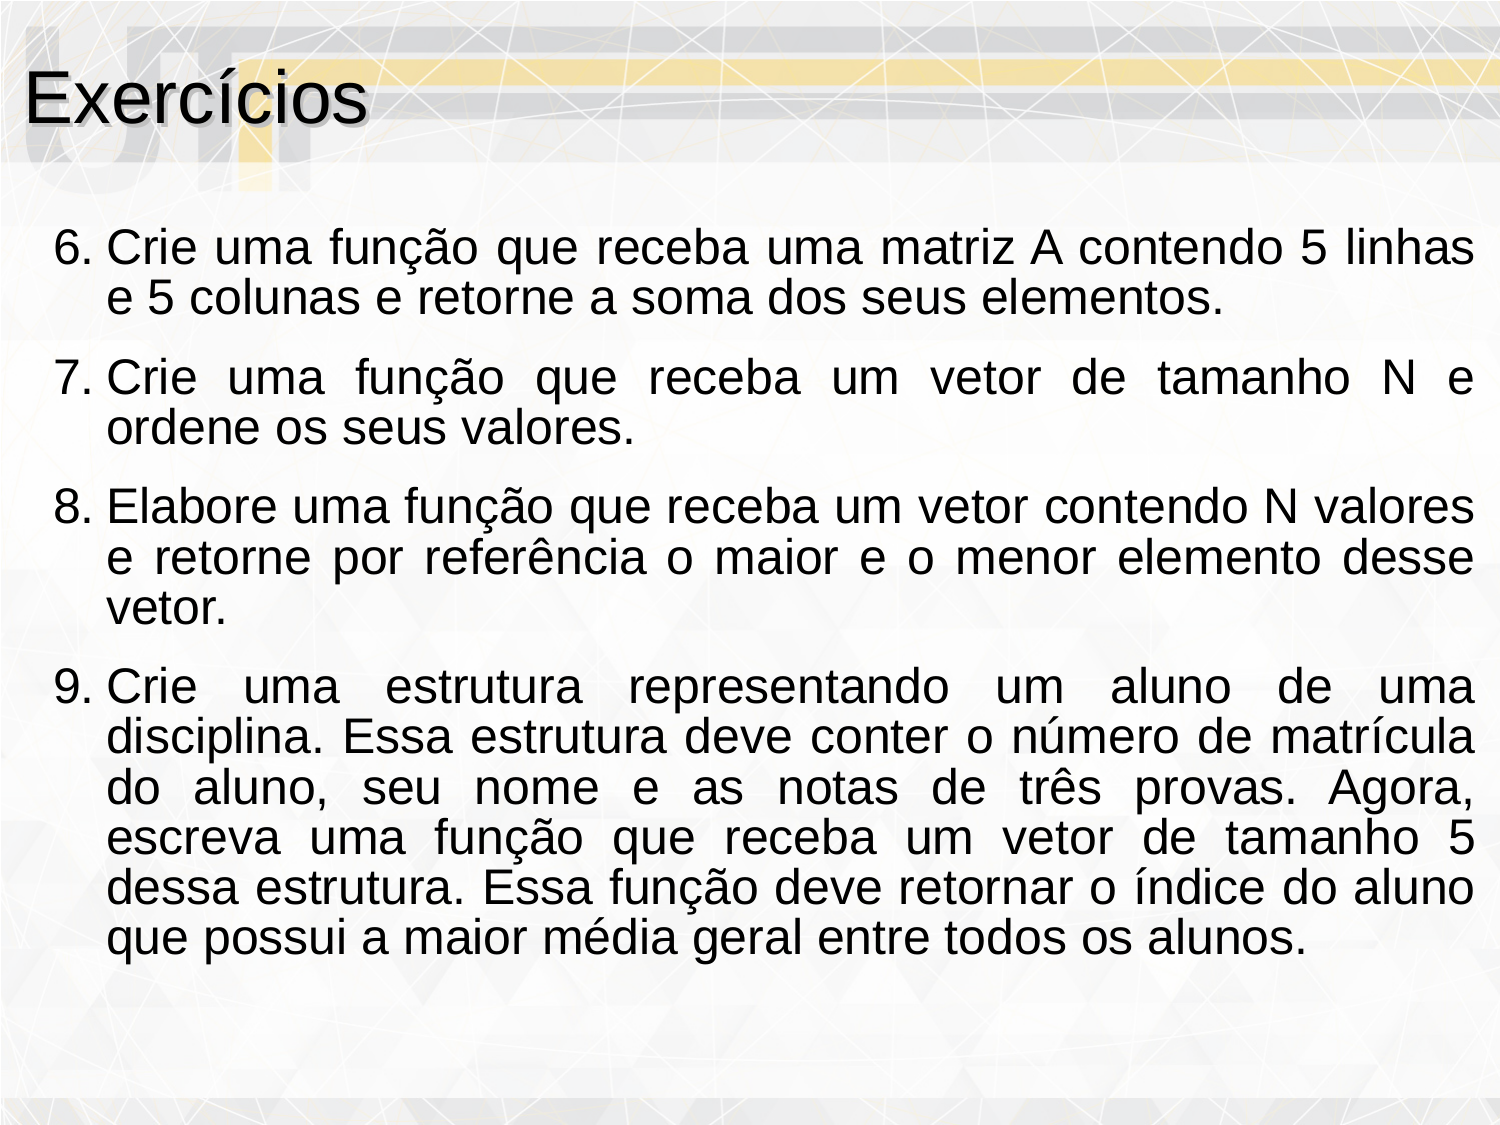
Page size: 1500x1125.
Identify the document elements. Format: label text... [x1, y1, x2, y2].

title Exercícios [23, 18, 1489, 178]
list Crie uma função que receba uma matriz A contendo 5 linhas e 5 colunas e retorne a soma dos seus elementos. Crie uma função que receba um vetor de tamanho N e ordene os seus valores. Elabore uma função que receba um vetor contendo N valores e retorne por referência o maior e o menor elemento desse vetor. Crie uma estrutura representando um aluno de uma disciplina. Essa estrutura deve conter o número de matrícula do aluno, seu nome e as notas de três provas. Agora, escreva uma função que receba um vetor de tamanho 5 dessa estrutura. Essa função deve retornar o índice do aluno que possui a maior média geral entre todos os alunos. [35, 224, 1477, 1087]
